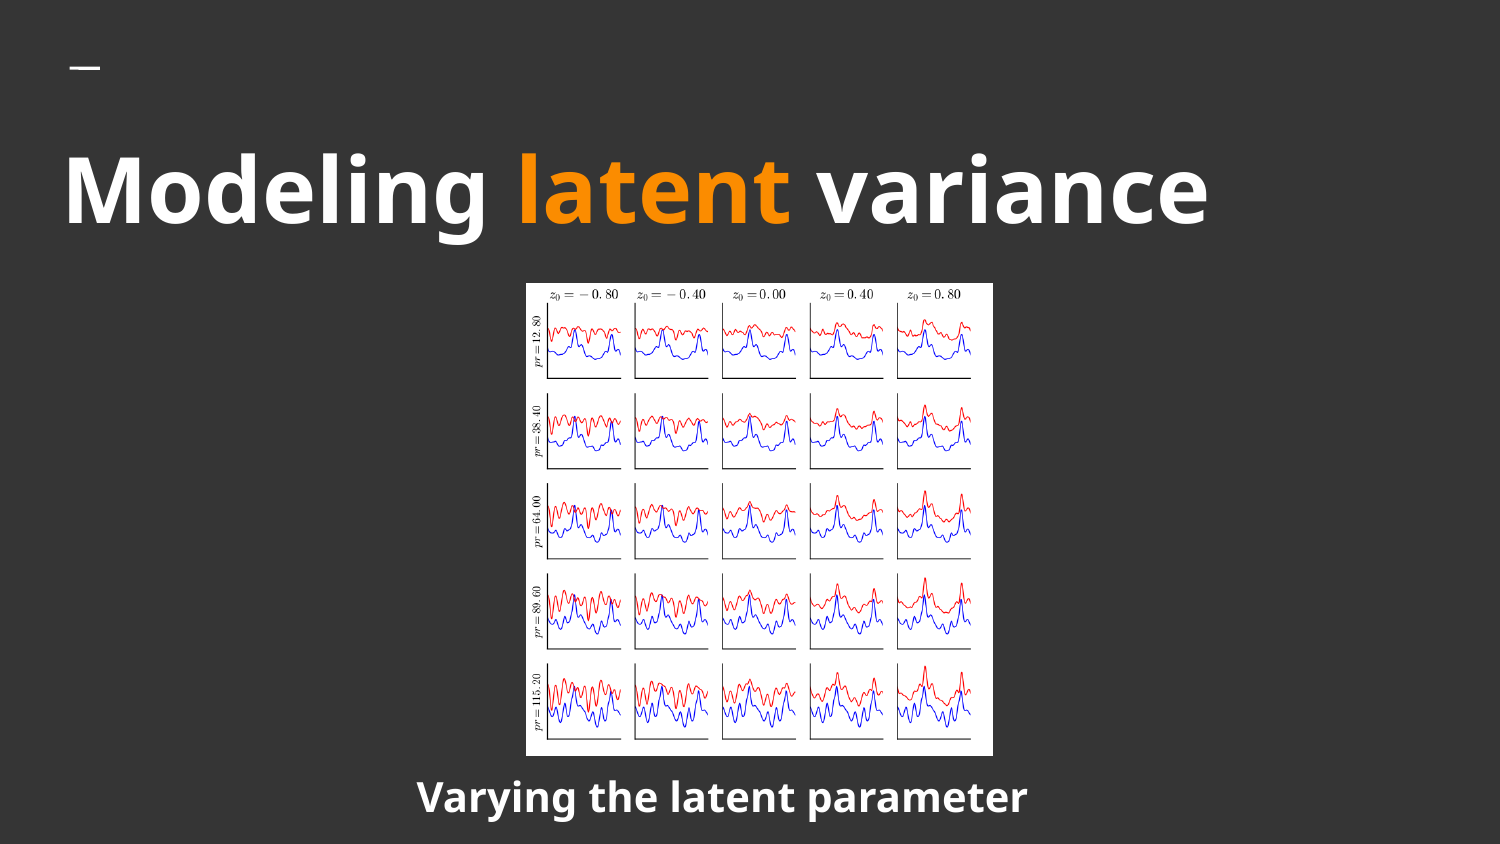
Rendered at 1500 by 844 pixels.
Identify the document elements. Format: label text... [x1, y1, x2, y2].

picture [526, 283, 993, 756]
title Modeling latent variance [46, 116, 1463, 260]
title Varying the latent parameter [401, 755, 1123, 840]
